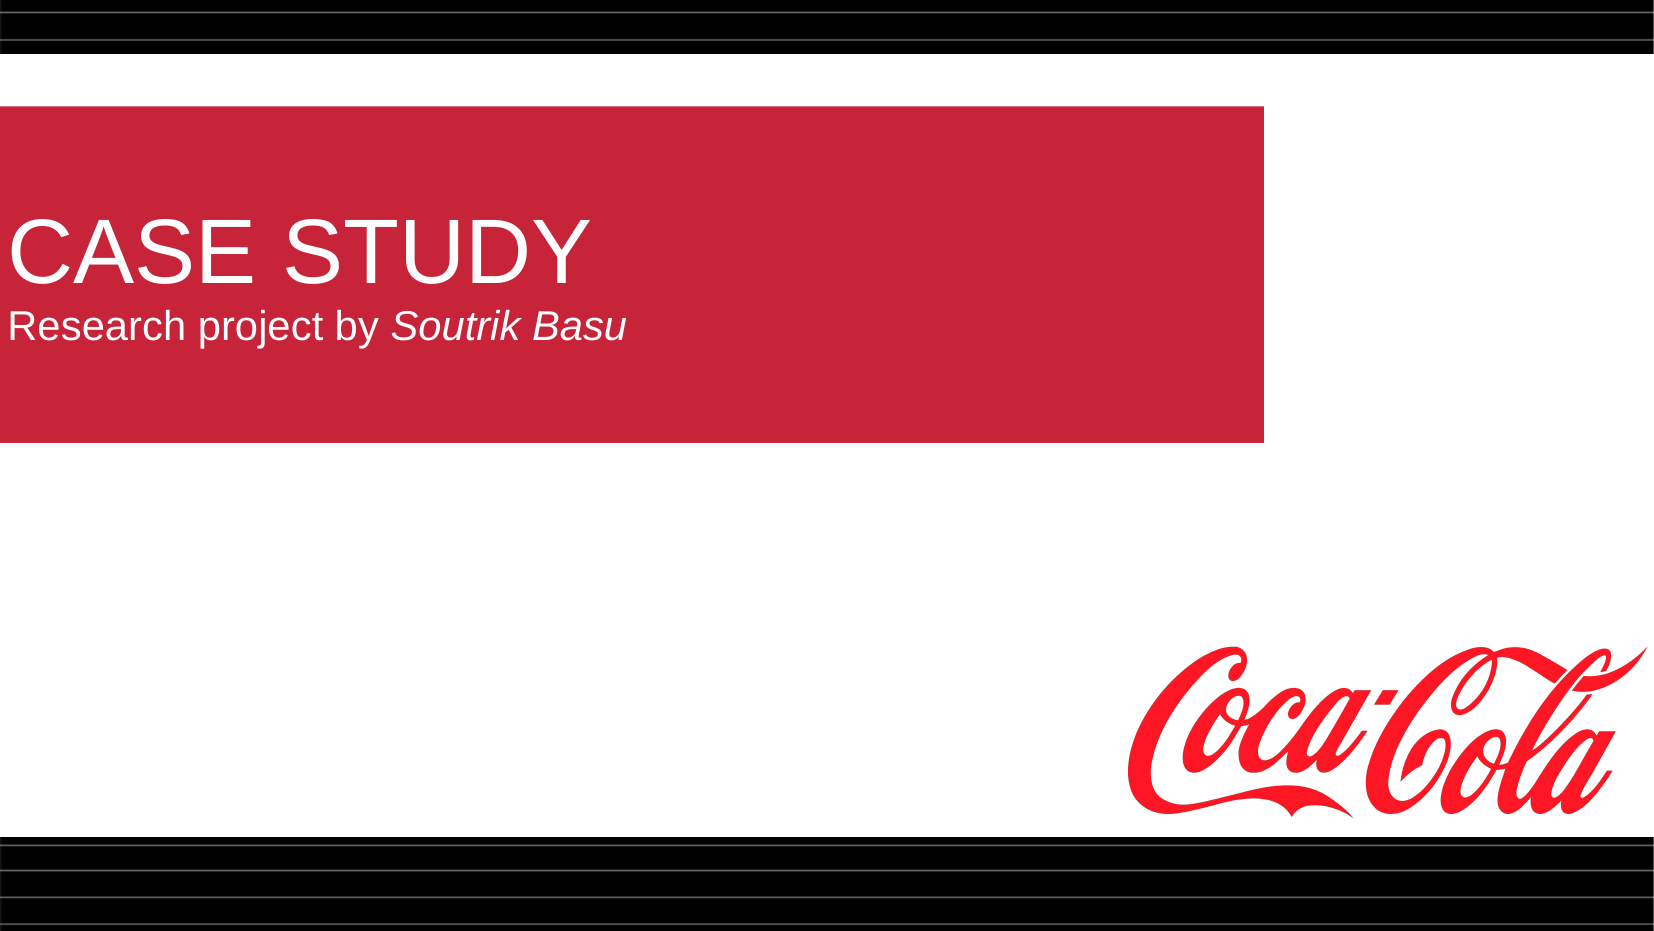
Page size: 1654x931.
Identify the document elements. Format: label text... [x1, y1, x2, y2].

picture [0, 0, 1654, 54]
picture [0, 584, 1654, 931]
title CASE STUDY Research project by Soutrik Basu [0, 106, 1264, 443]
